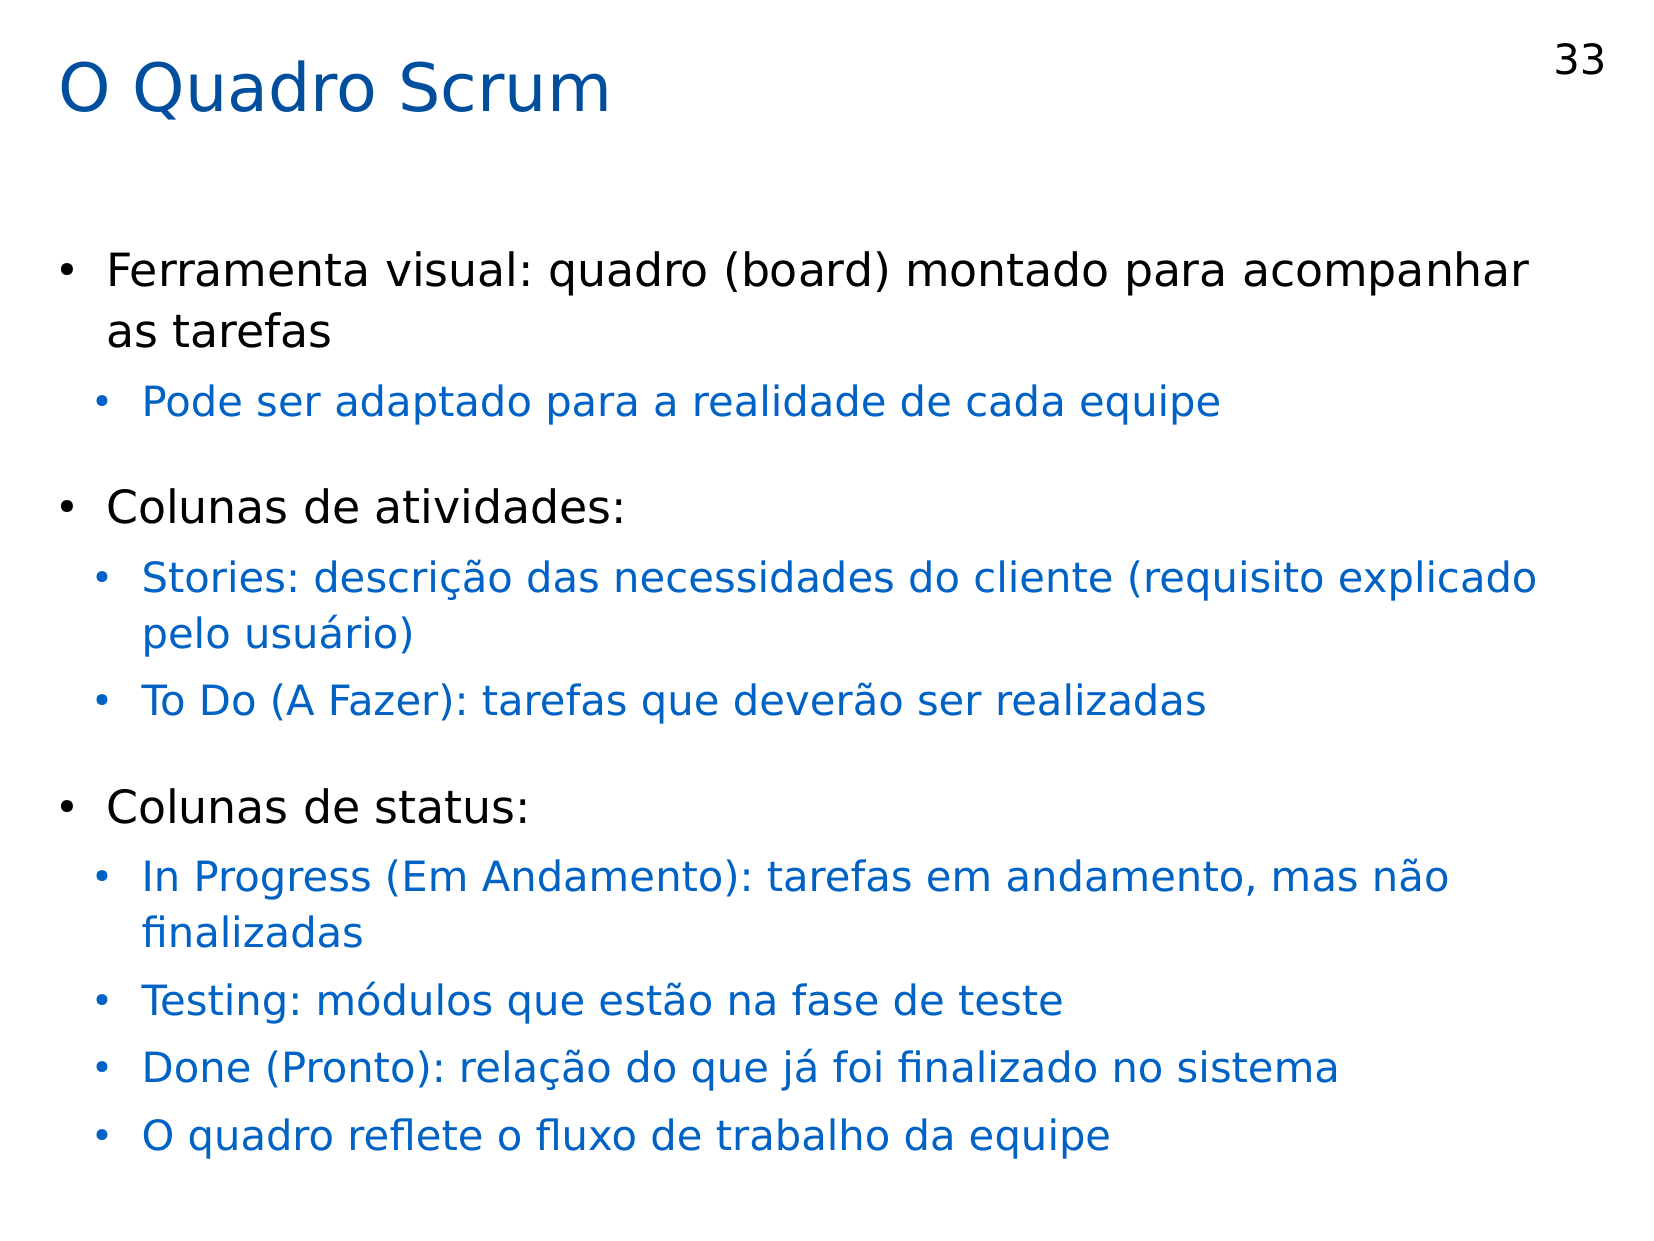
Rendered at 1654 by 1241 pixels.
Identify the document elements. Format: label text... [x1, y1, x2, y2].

list Ferramenta visual: quadro (board) montado para acompanhar as tarefas Pode ser adaptado para a realidade de cada equipe Colunas de atividades: Stories: descrição das necessidades do cliente (requisito explicado pelo usuário) To Do (A Fazer): tarefas que deverão ser realizadas Colunas de status: In Progress (Em Andamento): tarefas em andamento, mas não finalizadas Testing: módulos que estão na fase de teste Done (Pronto): relação do que já foi finalizado no sistema O quadro reflete o fluxo de trabalho da equipe [59, 236, 1595, 1211]
title O Quadro Scrum [59, 29, 1506, 148]
